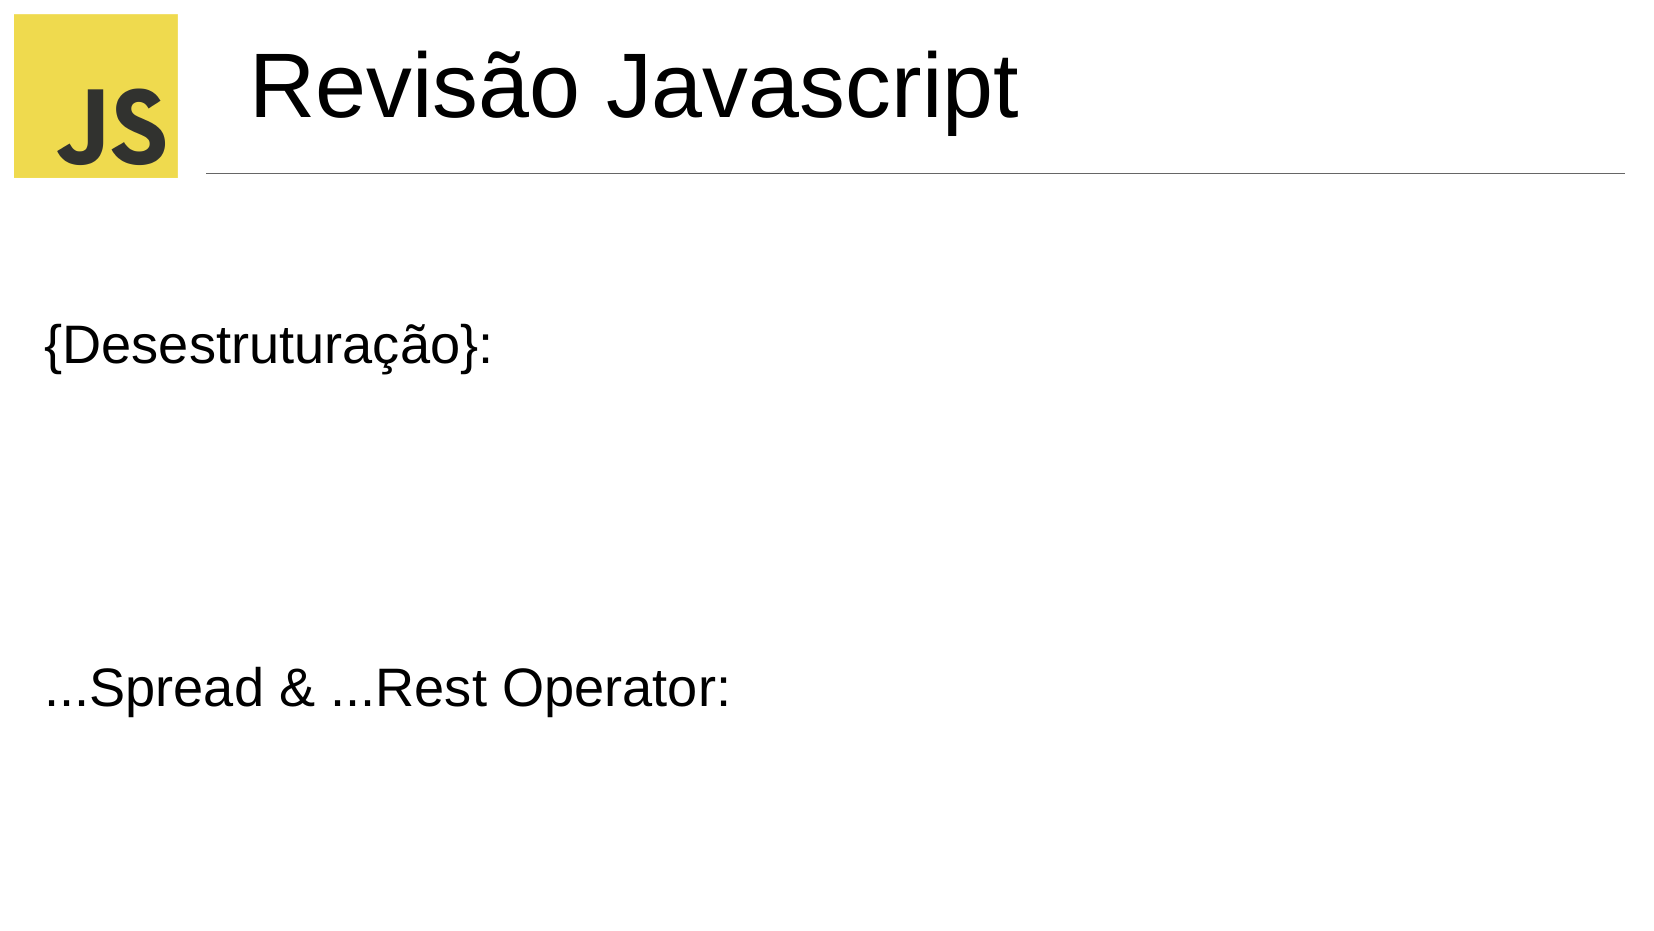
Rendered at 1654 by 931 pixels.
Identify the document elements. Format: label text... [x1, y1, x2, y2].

text_box {Desestruturação}: [29, 307, 650, 443]
text_box ...Spread & ...Rest Operator: [29, 649, 975, 786]
title Revisão Javascript [249, 7, 1654, 164]
picture [14, 14, 178, 178]
